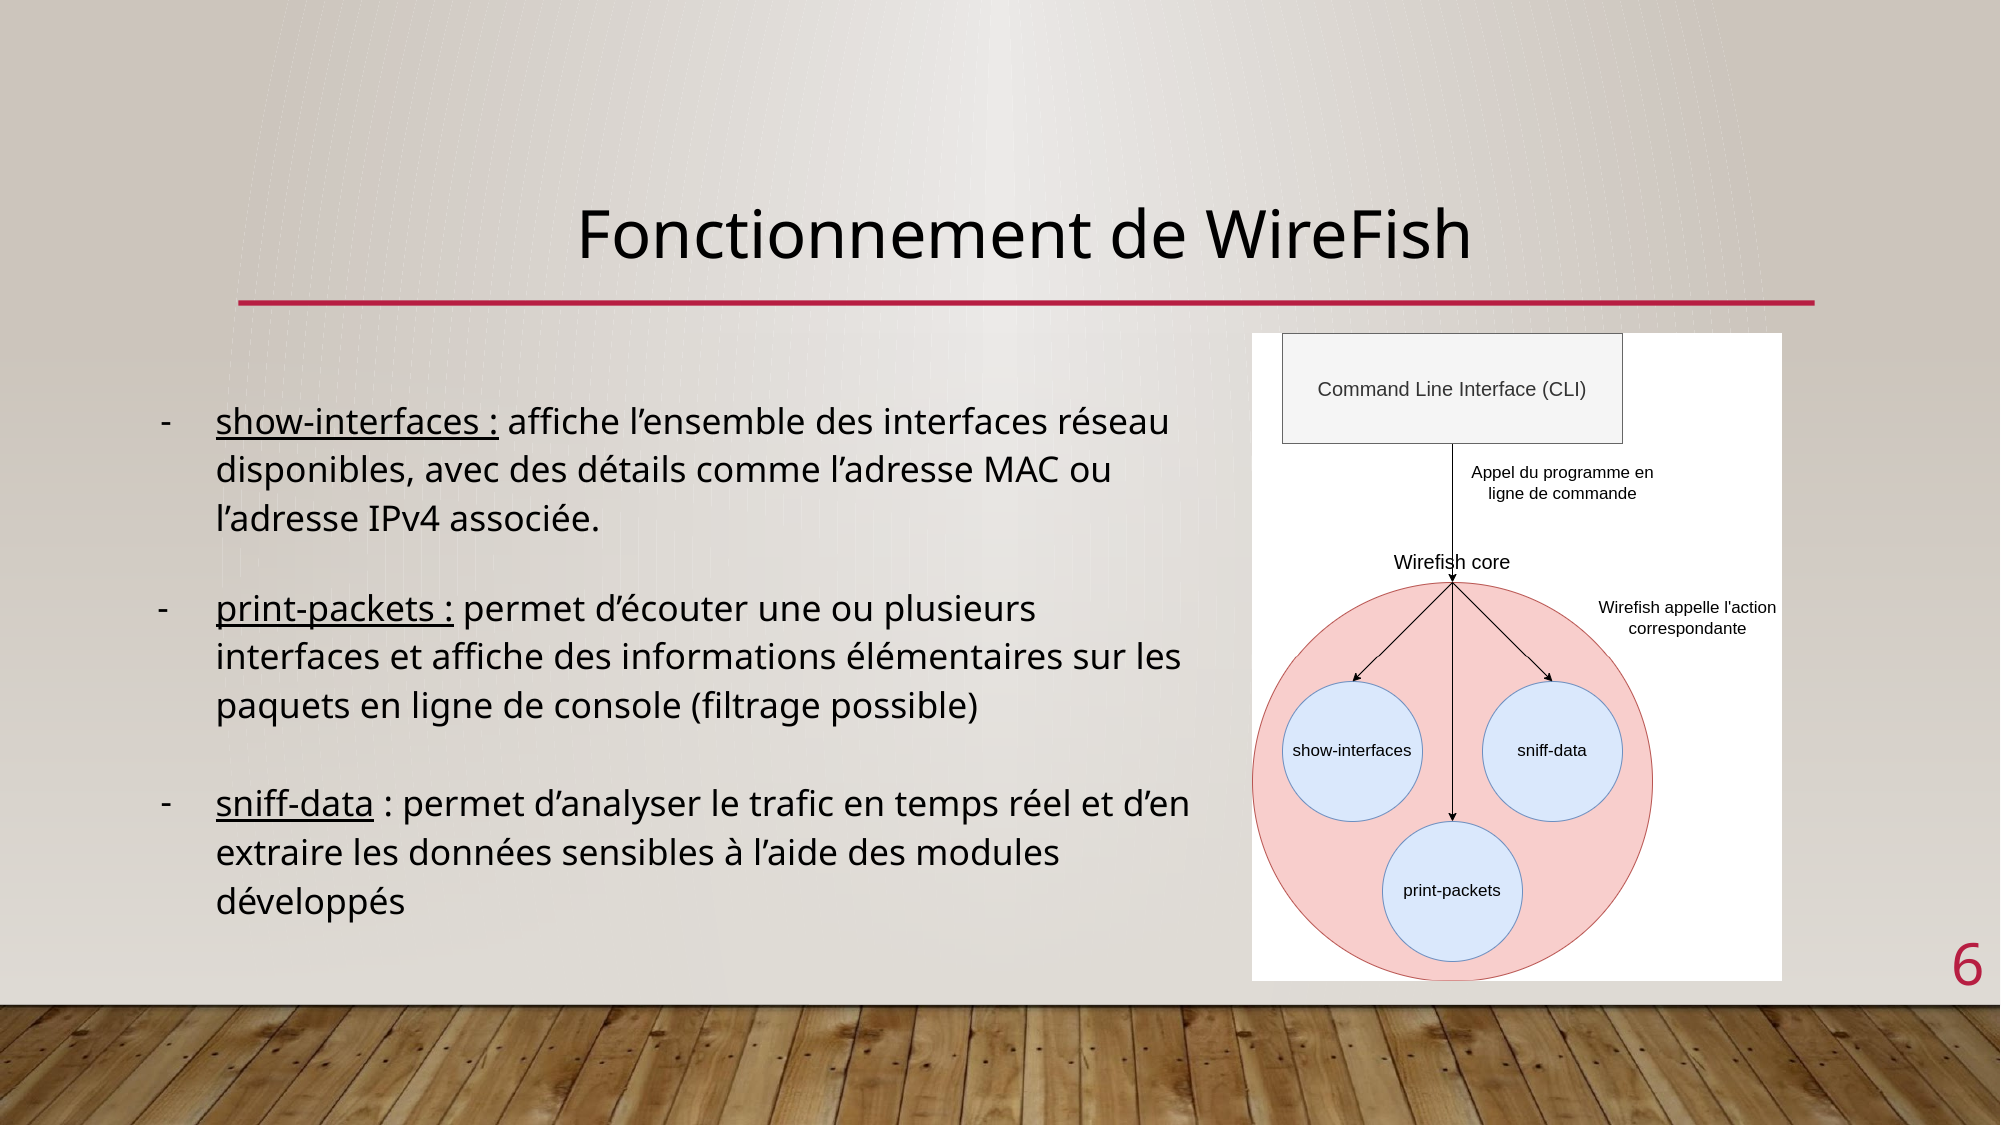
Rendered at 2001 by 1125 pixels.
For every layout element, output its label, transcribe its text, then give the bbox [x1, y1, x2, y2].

title Fonctionnement de WireFish [238, 193, 1814, 297]
slide_number <number> [1866, 920, 2000, 1003]
picture [1252, 333, 1782, 981]
list show-interfaces : affiche l’ensemble des interfaces réseau disponibles, avec des détails comme l’adresse MAC ou l’adresse IPv4 associée. print-packets : permet d’écouter une ou plusieurs interfaces et affiche des informations élémentaires sur les paquets en ligne de console (filtrage possible) sniff-data : permet d’analyser le trafic en temps réel et d’en extraire les données sensibles à l’aide des modules développés [125, 384, 1226, 881]
picture [0, 1005, 2000, 1125]
